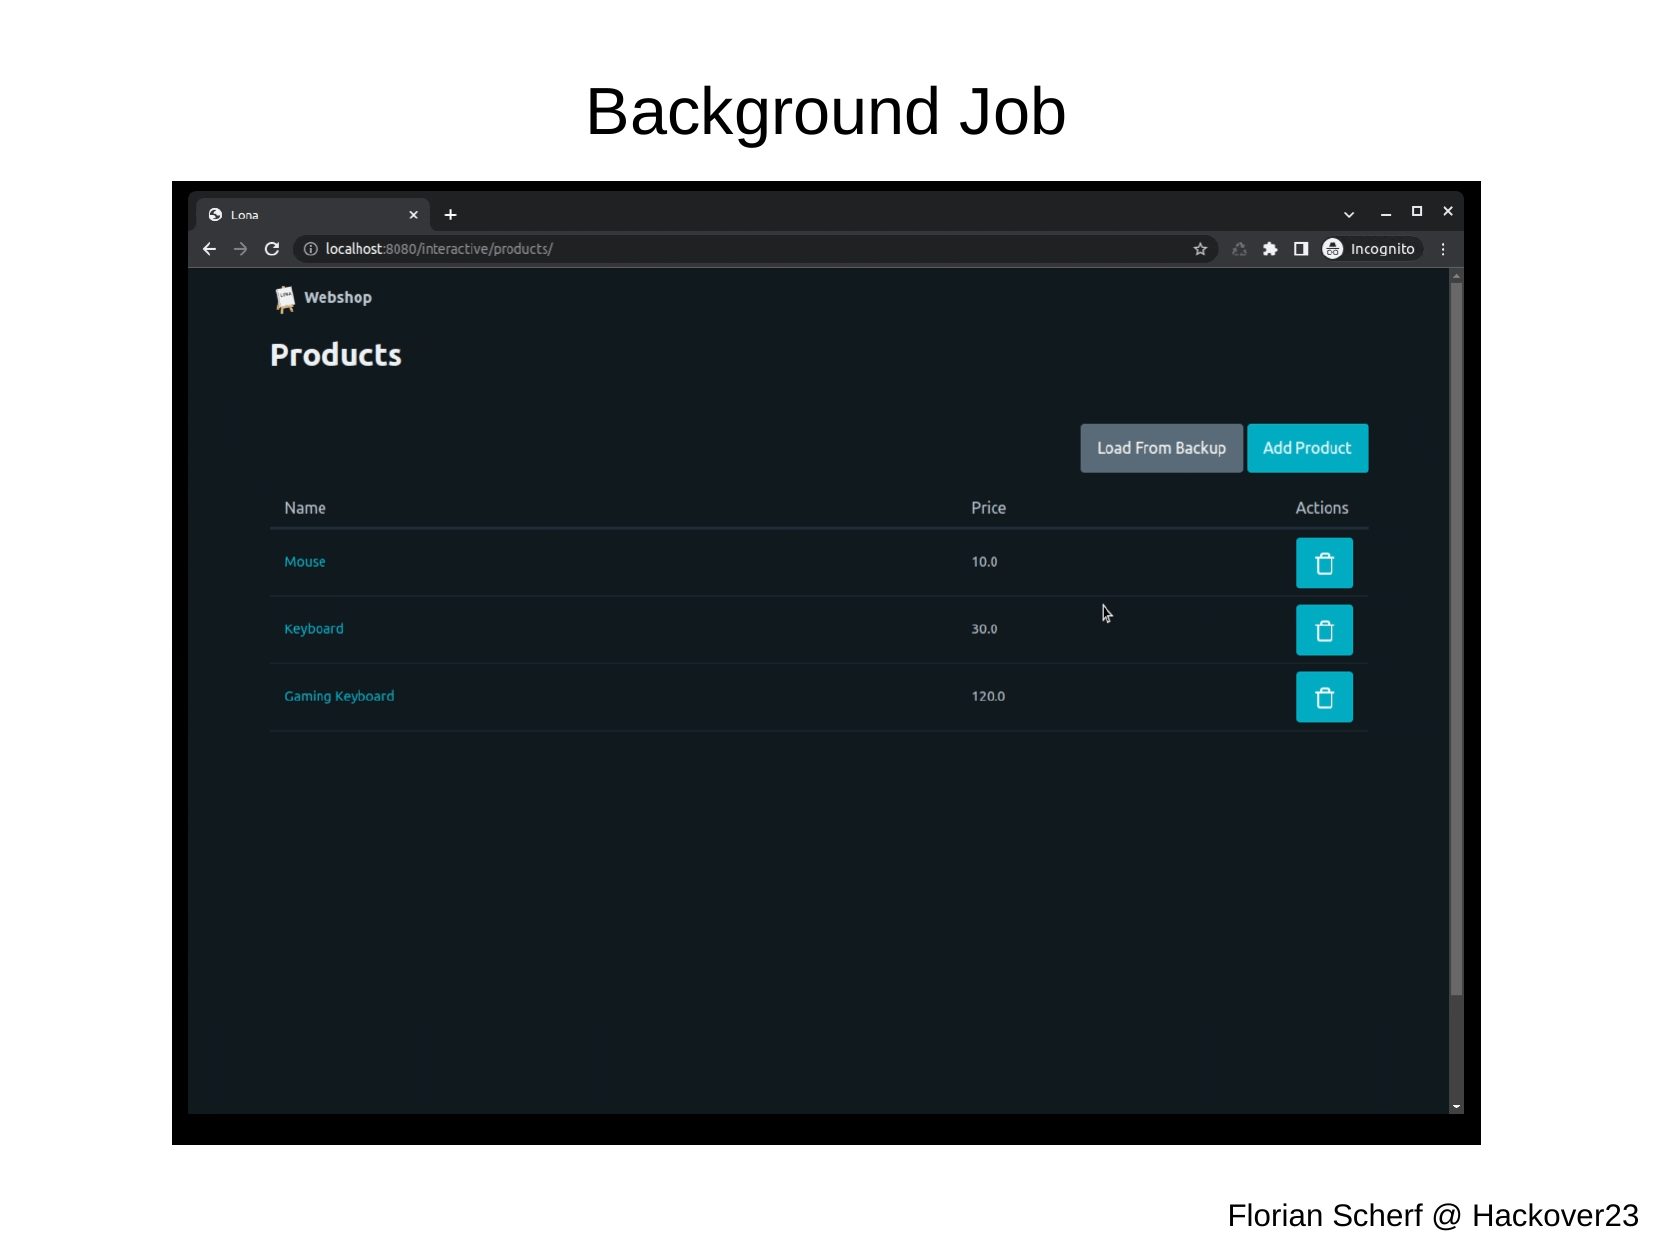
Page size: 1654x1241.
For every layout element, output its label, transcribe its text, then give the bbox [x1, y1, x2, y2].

picture [172, 181, 1481, 1145]
list Florian Scherf @ Hackover23 [1156, 1198, 1654, 1241]
title Background Job [82, 8, 1571, 216]
